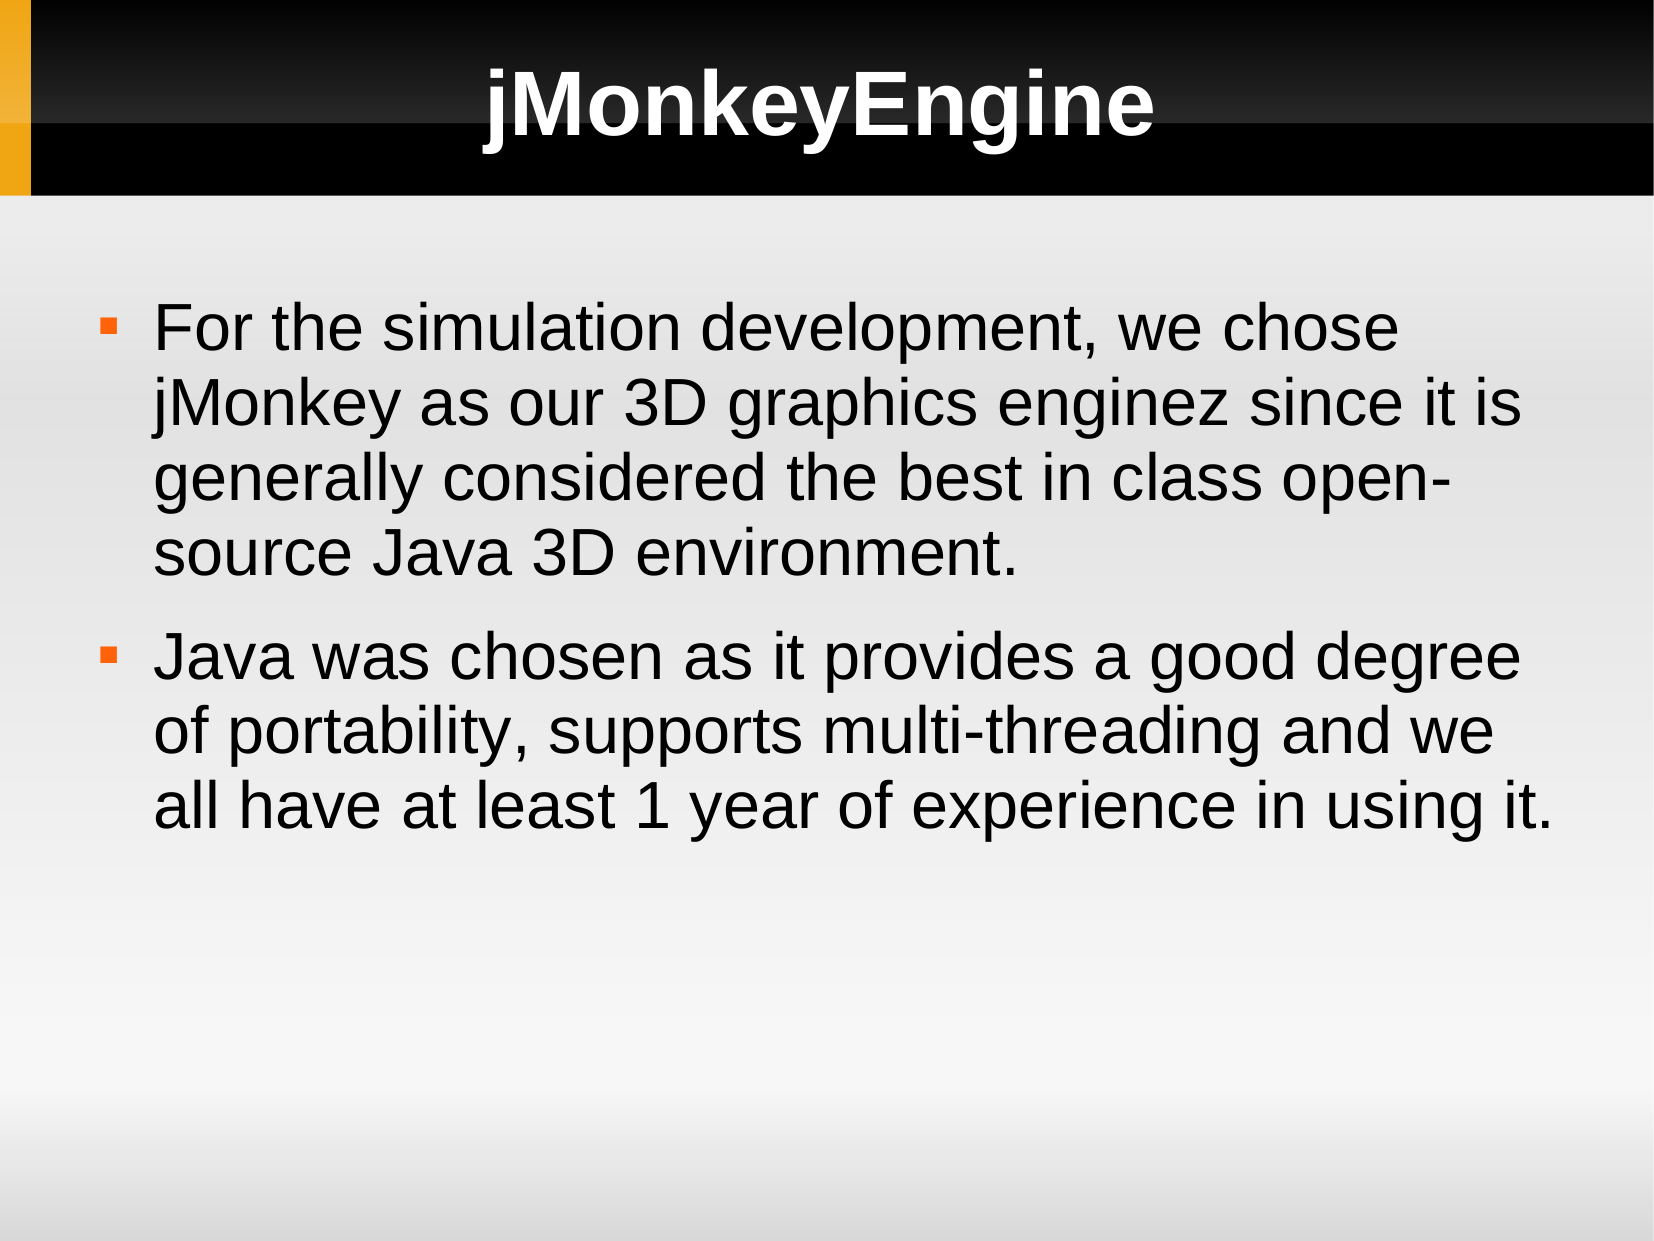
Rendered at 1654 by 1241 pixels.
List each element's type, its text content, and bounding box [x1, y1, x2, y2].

picture [0, 0, 1654, 1241]
list For the simulation development, we chose jMonkey as our 3D graphics enginez since it is generally considered the best in class open-source Java 3D environment. Java was chosen as it provides a good degree of portability, supports multi-threading and we all have at least 1 year of experience in using it. [82, 290, 1571, 1109]
title jMonkeyEngine [76, 0, 1565, 208]
